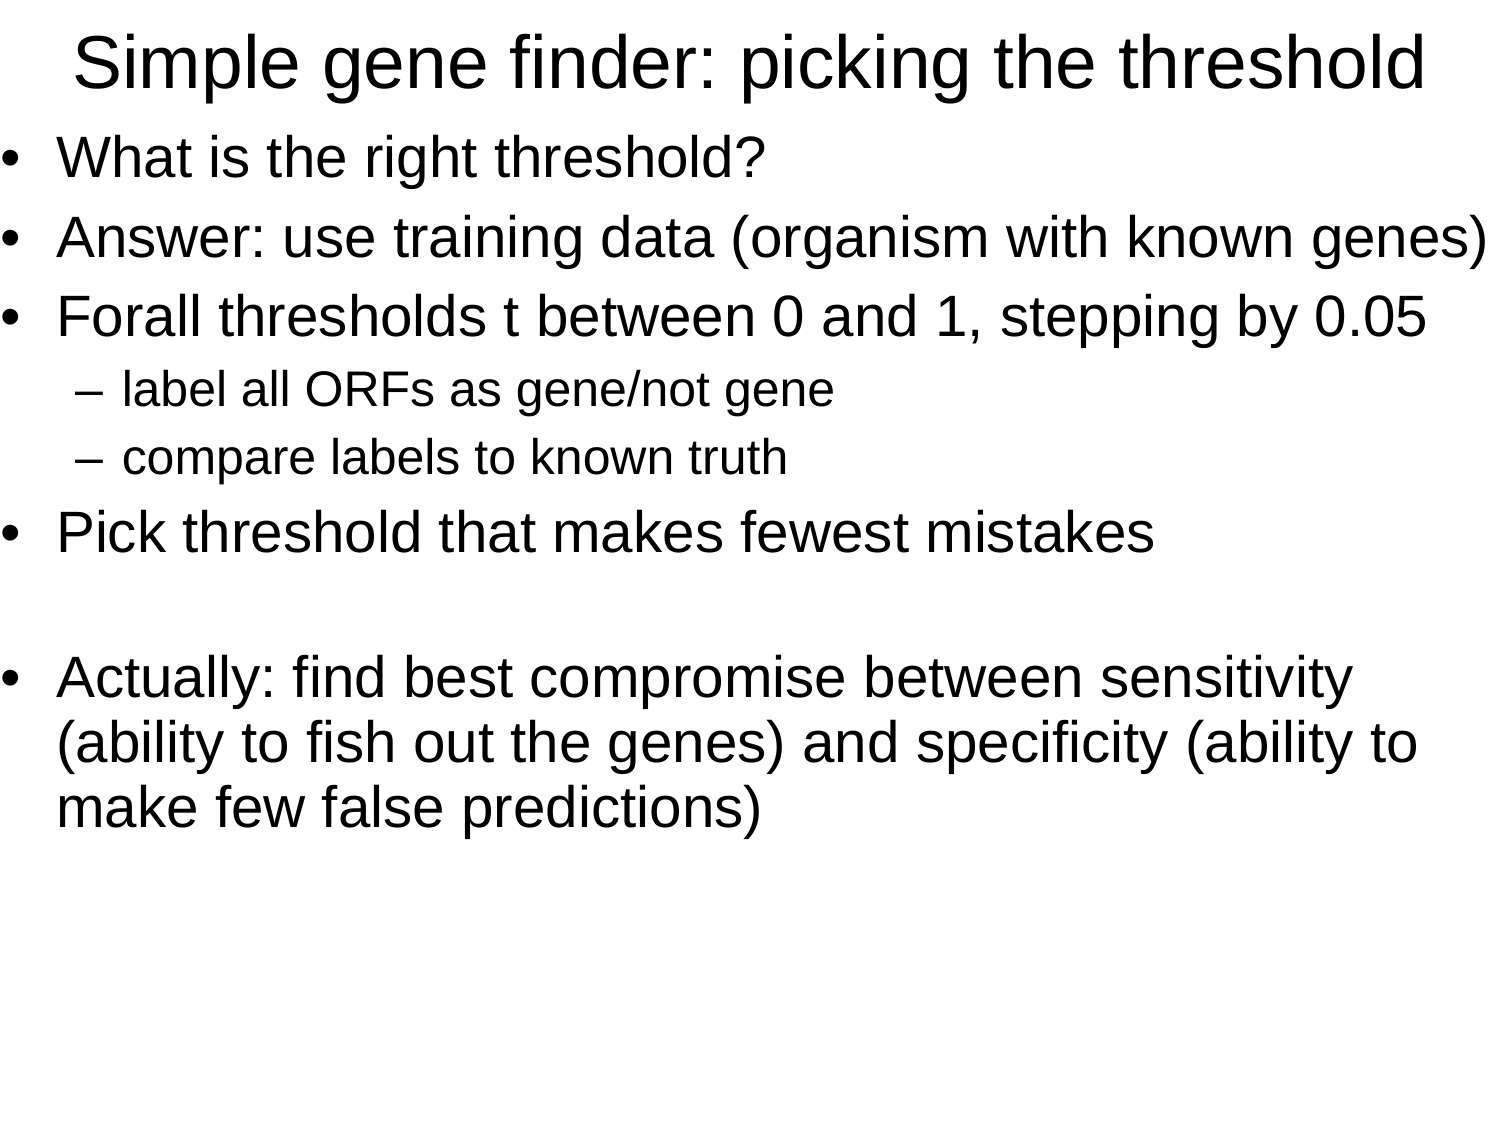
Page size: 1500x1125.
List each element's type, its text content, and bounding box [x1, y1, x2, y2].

list What is the right threshold? Answer: use training data (organism with known genes) Forall thresholds t between 0 and 1, stepping by 0.05 label all ORFs as gene/not gene compare labels to known truth Pick threshold that makes fewest mistakes Actually: find best compromise between sensitivity (ability to fish out the genes) and specificity (ability to make few false predictions) [0, 124, 1500, 1111]
title Simple gene finder: picking the threshold [0, 17, 1500, 108]
